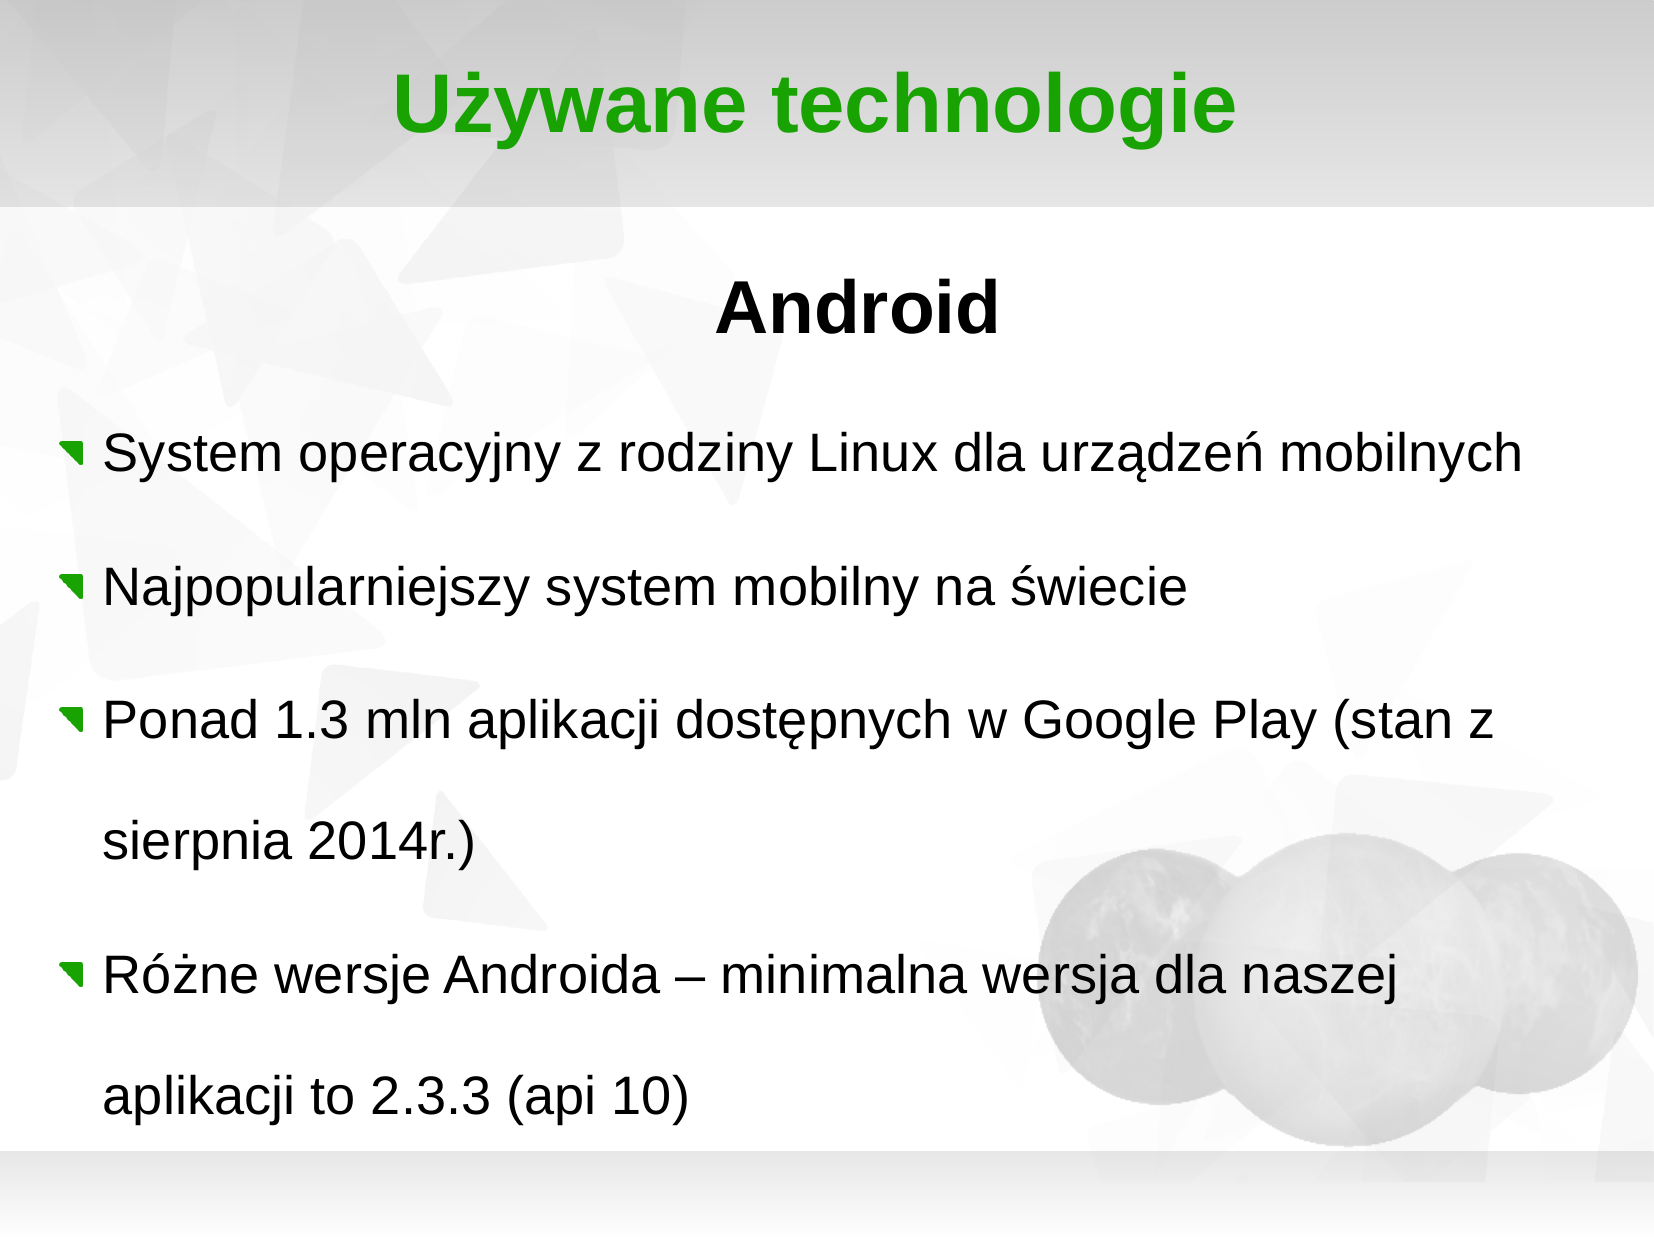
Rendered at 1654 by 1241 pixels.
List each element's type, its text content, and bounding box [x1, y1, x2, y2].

title Używane technologie [59, 29, 1595, 178]
picture [0, 0, 783, 931]
list Android System operacyjny z rodziny Linux dla urządzeń mobilnych Najpopularniejszy system mobilny na świecie Ponad 1.3 mln aplikacji dostępnych w Google Play (stan z sierpnia 2014r.) Różne wersje Androida – minimalna wersja dla naszej aplikacji to 2.3.3 (api 10) [59, 265, 1595, 1126]
picture [915, 560, 1654, 1182]
